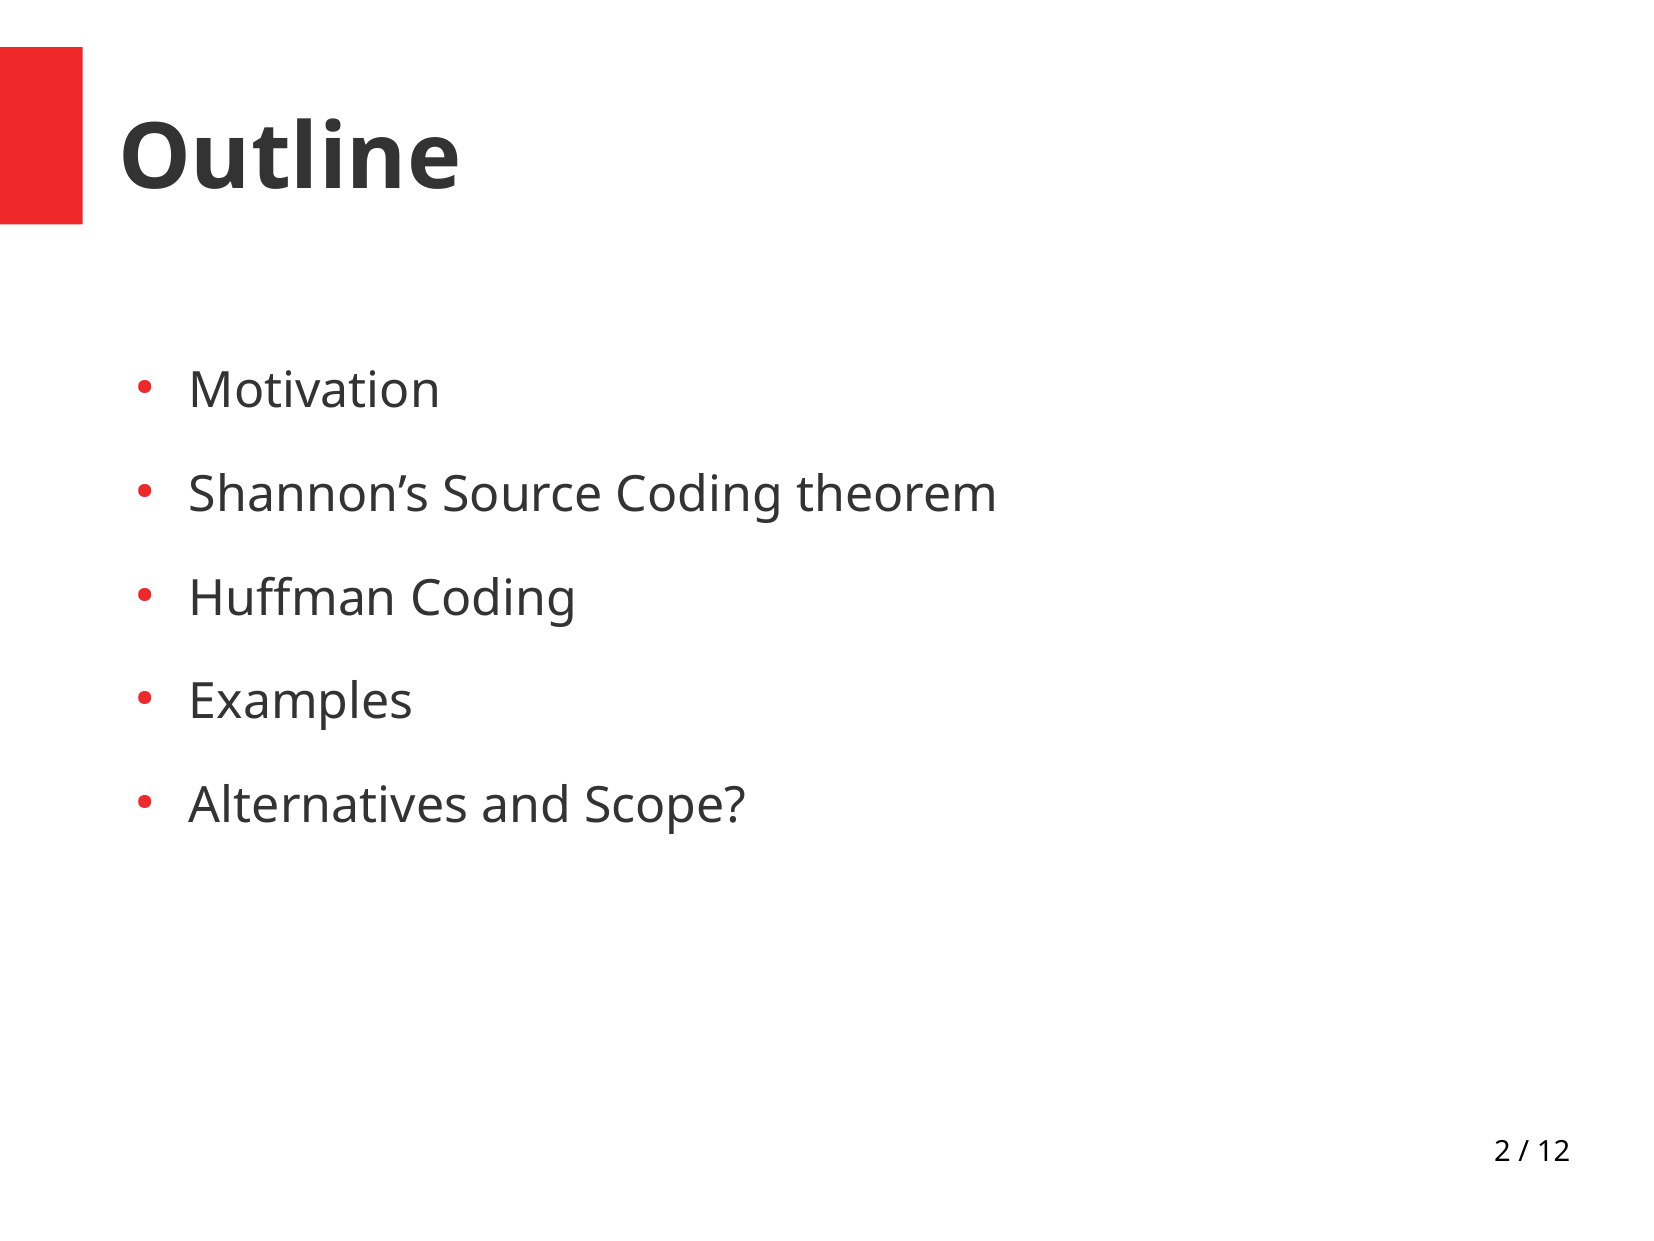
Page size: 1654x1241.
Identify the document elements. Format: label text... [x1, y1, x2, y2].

list Motivation Shannon’s Source Coding theorem Huffman Coding Examples Alternatives and Scope? [118, 354, 1535, 1074]
title Outline [118, 49, 1571, 257]
